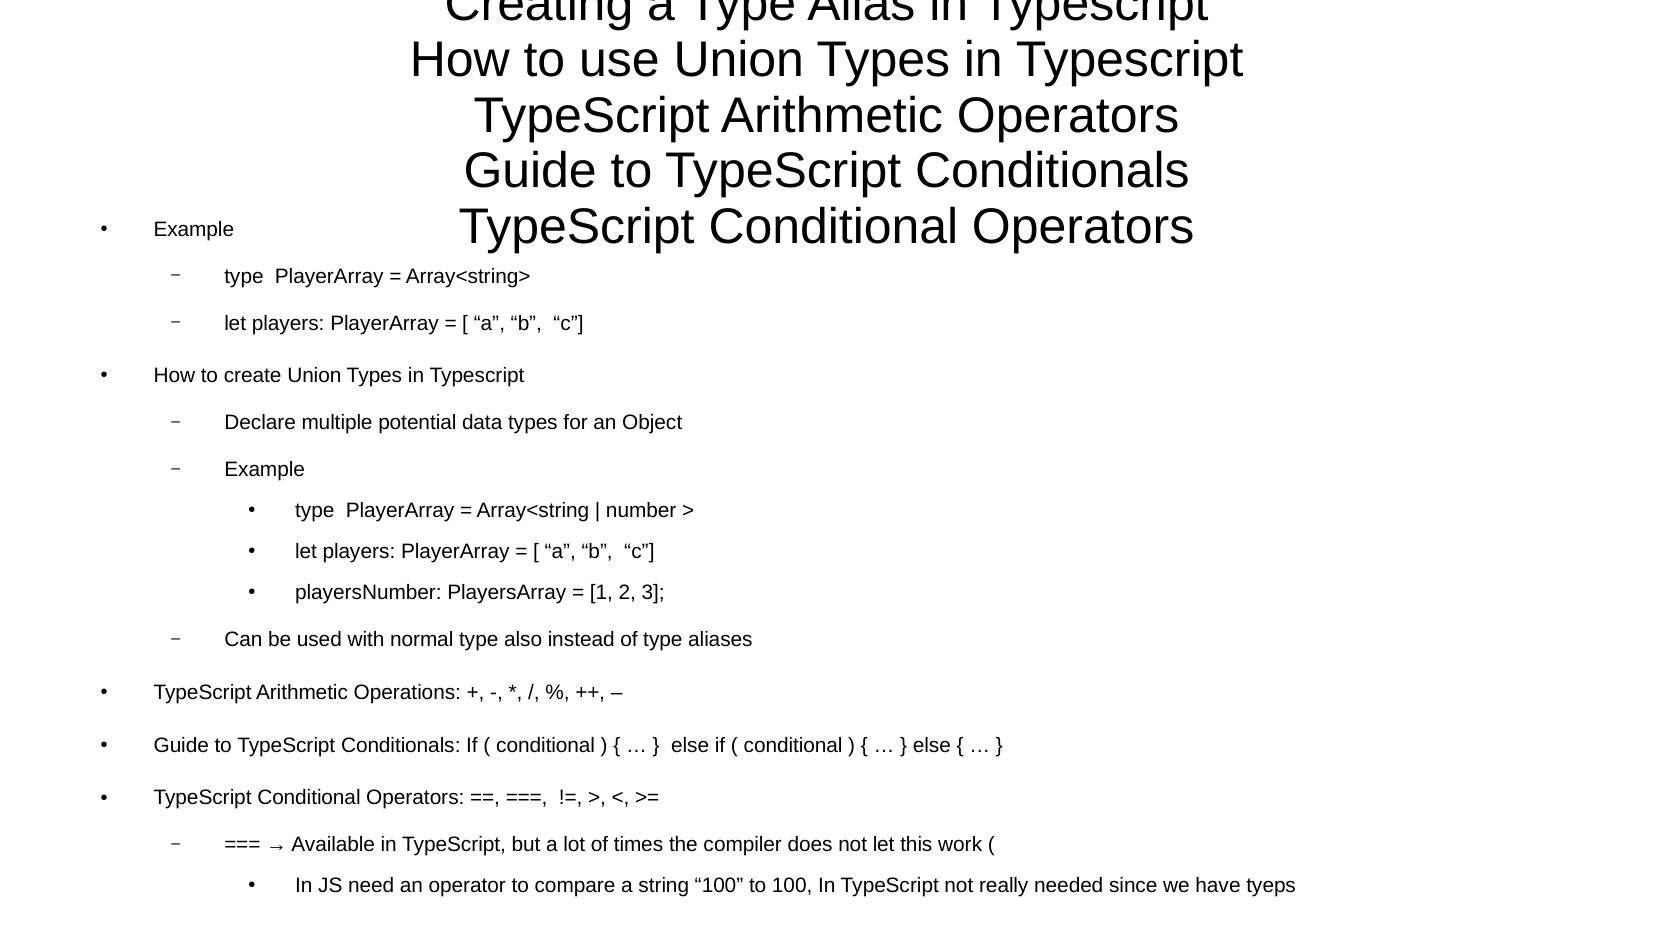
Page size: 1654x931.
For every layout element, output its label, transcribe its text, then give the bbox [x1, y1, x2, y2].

title Creating a Type Alias in Typescript How to use Union Types in Typescript TypeScript Arithmetic Operators Guide to TypeScript Conditionals TypeScript Conditional Operators [82, 0, 1571, 217]
list Example type PlayerArray = Array<string> let players: PlayerArray = [ “a”, “b”, “c”] How to create Union Types in Typescript Declare multiple potential data types for an Object Example type PlayerArray = Array<string | number > let players: PlayerArray = [ “a”, “b”, “c”] playersNumber: PlayersArray = [1, 2, 3]; Can be used with normal type also instead of type aliases TypeScript Arithmetic Operations: +, -, *, /, %, ++, – Guide to TypeScript Conditionals: If ( conditional ) { … } else if ( conditional ) { … } else { … } TypeScript Conditional Operators: ==, ===, !=, >, <, >= === → Available in TypeScript, but a lot of times the compiler does not let this work ( In JS need an operator to compare a string “100” to 100, In TypeScript not really needed since we have tyeps [82, 217, 1576, 916]
